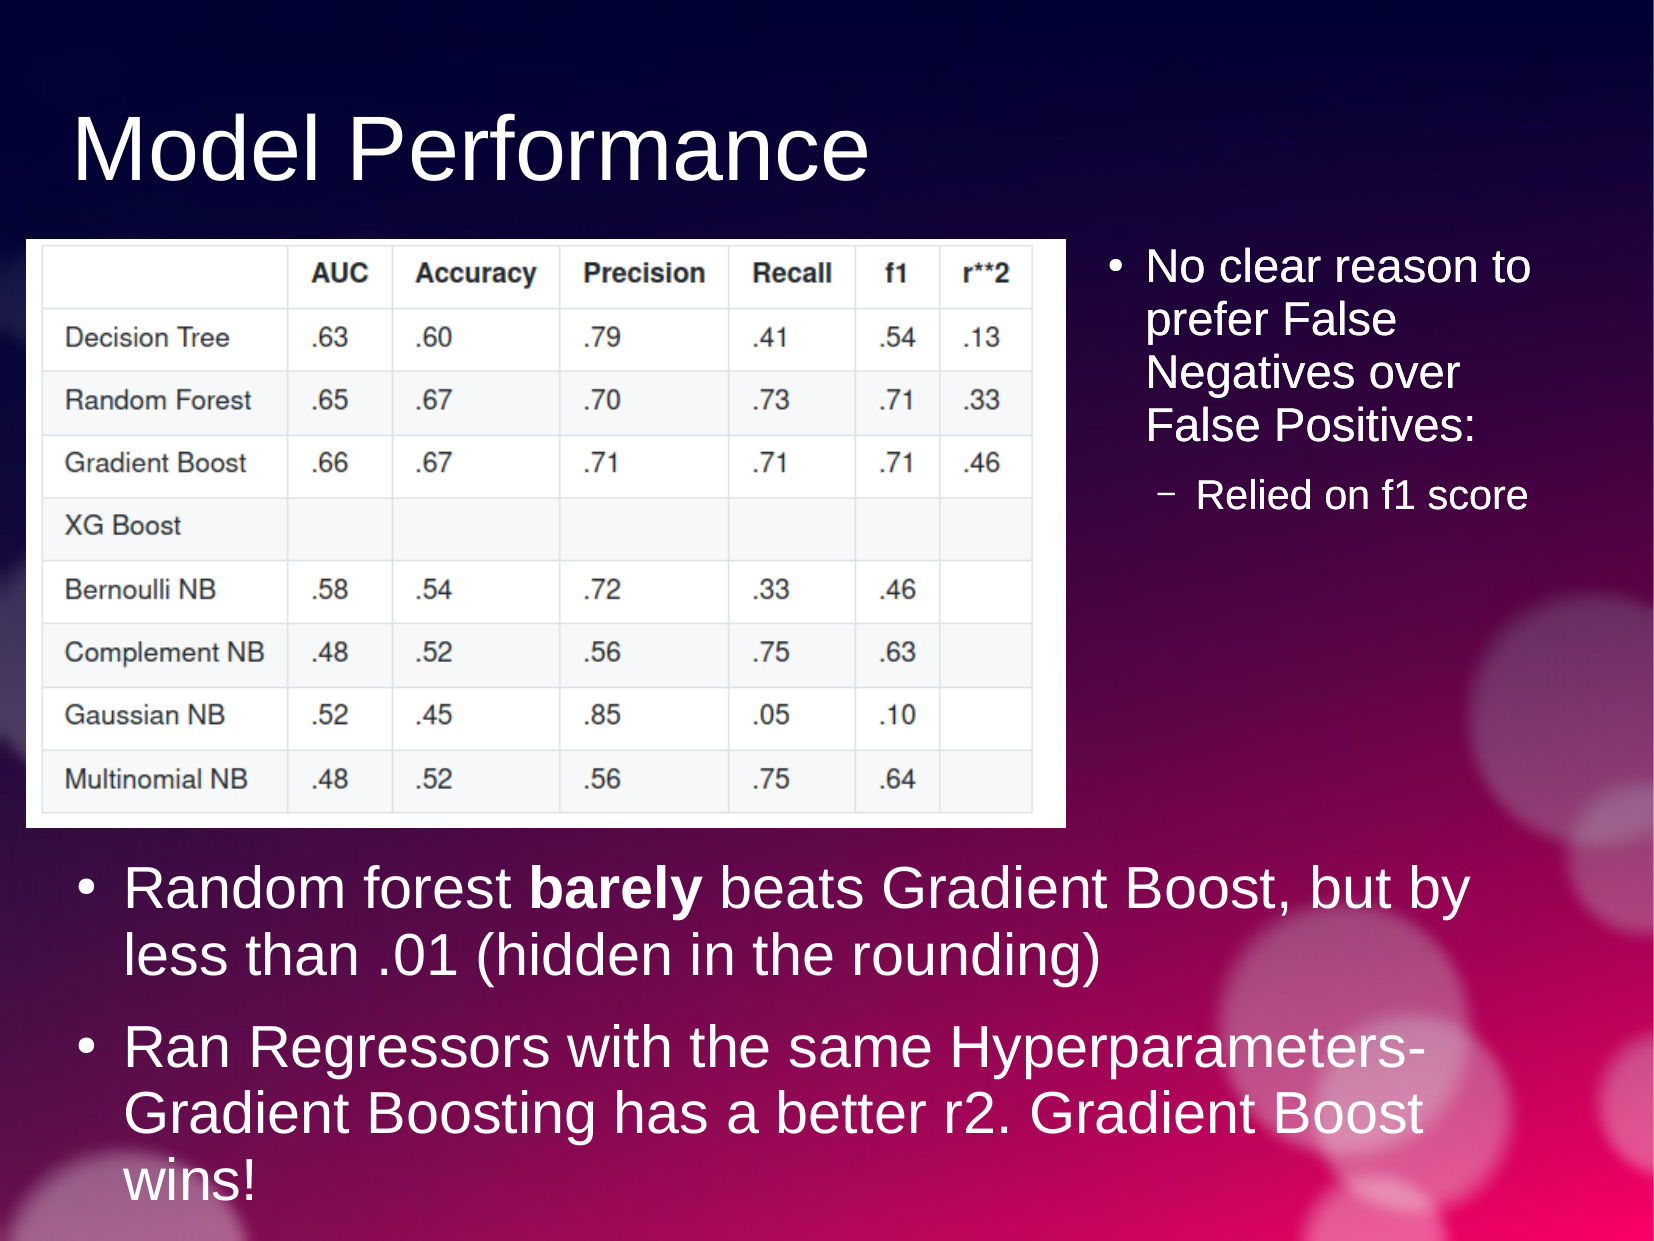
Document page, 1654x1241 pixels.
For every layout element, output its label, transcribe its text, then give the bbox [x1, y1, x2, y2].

list No clear reason to prefer False Negatives over False Positives: Relied on f1 score [1095, 240, 1571, 526]
title Model Performance [71, 45, 1561, 253]
picture [0, 0, 1654, 1241]
list Random forest barely beats Gradient Boost, but by less than .01 (hidden in the rounding) Ran Regressors with the same Hyperparameters- Gradient Boosting has a better r2. Gradient Boost wins! [60, 855, 1549, 1216]
